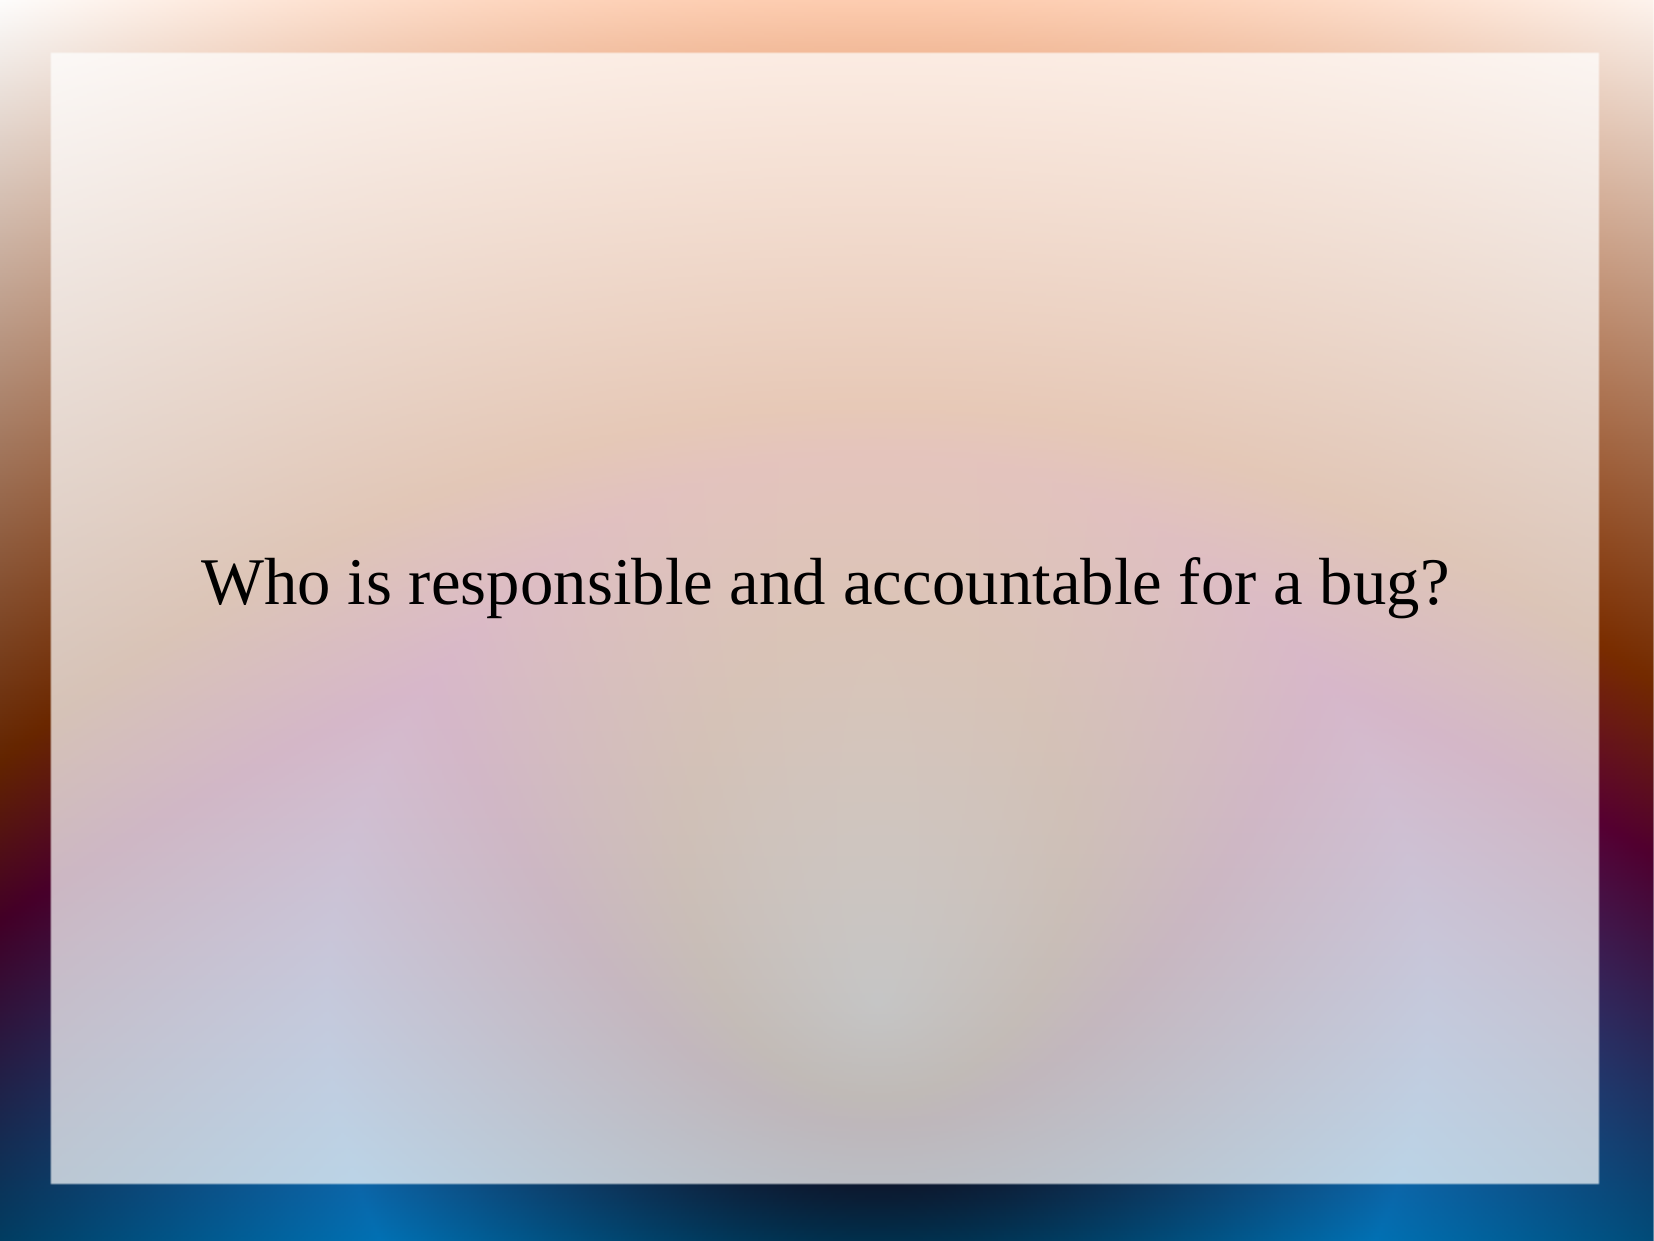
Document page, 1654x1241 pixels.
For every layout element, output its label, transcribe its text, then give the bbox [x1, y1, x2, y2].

subtitle Who is responsible and accountable for a bug? [82, 55, 1571, 1109]
picture [0, 0, 1654, 1241]
